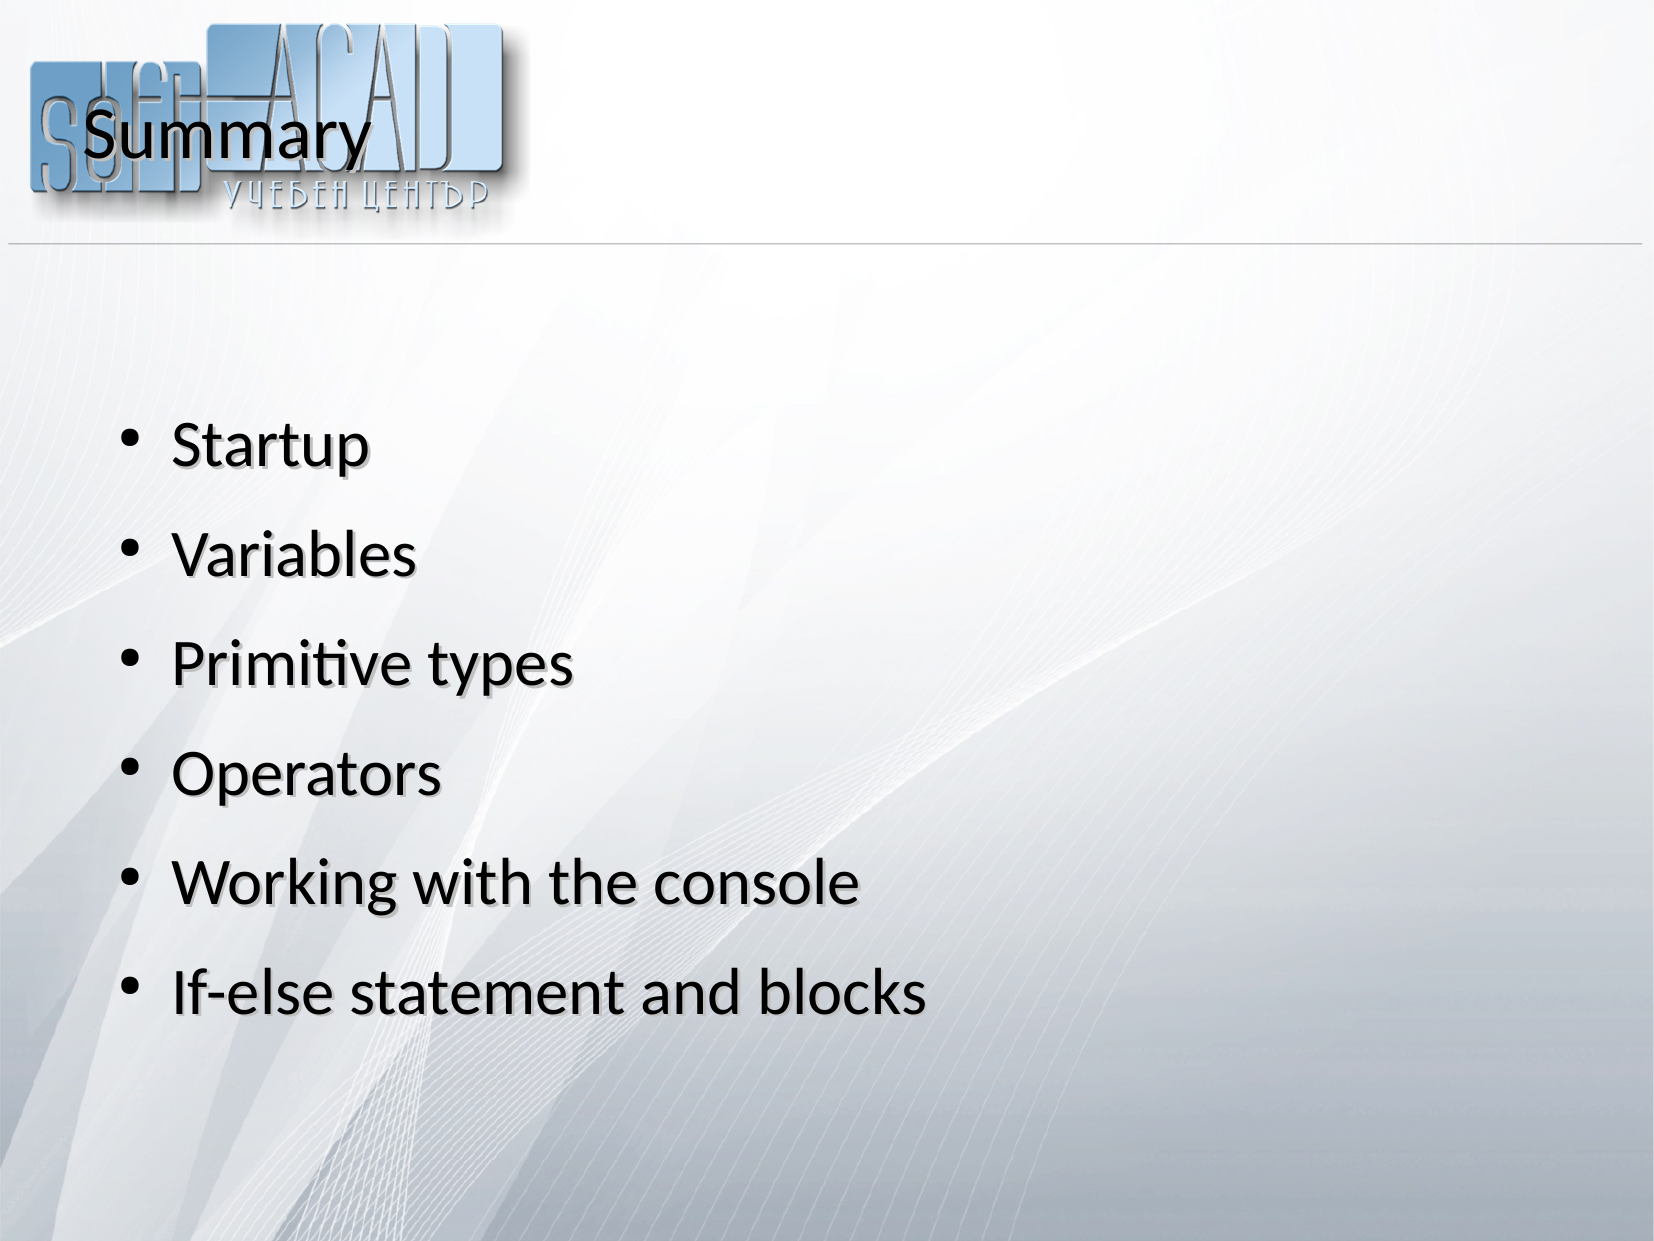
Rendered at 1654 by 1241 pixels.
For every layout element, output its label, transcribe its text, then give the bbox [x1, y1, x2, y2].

list Startup Variables Primitive types Operators Working with the console If-else statement and blocks [82, 290, 1571, 1109]
title Summary [82, 0, 1565, 257]
